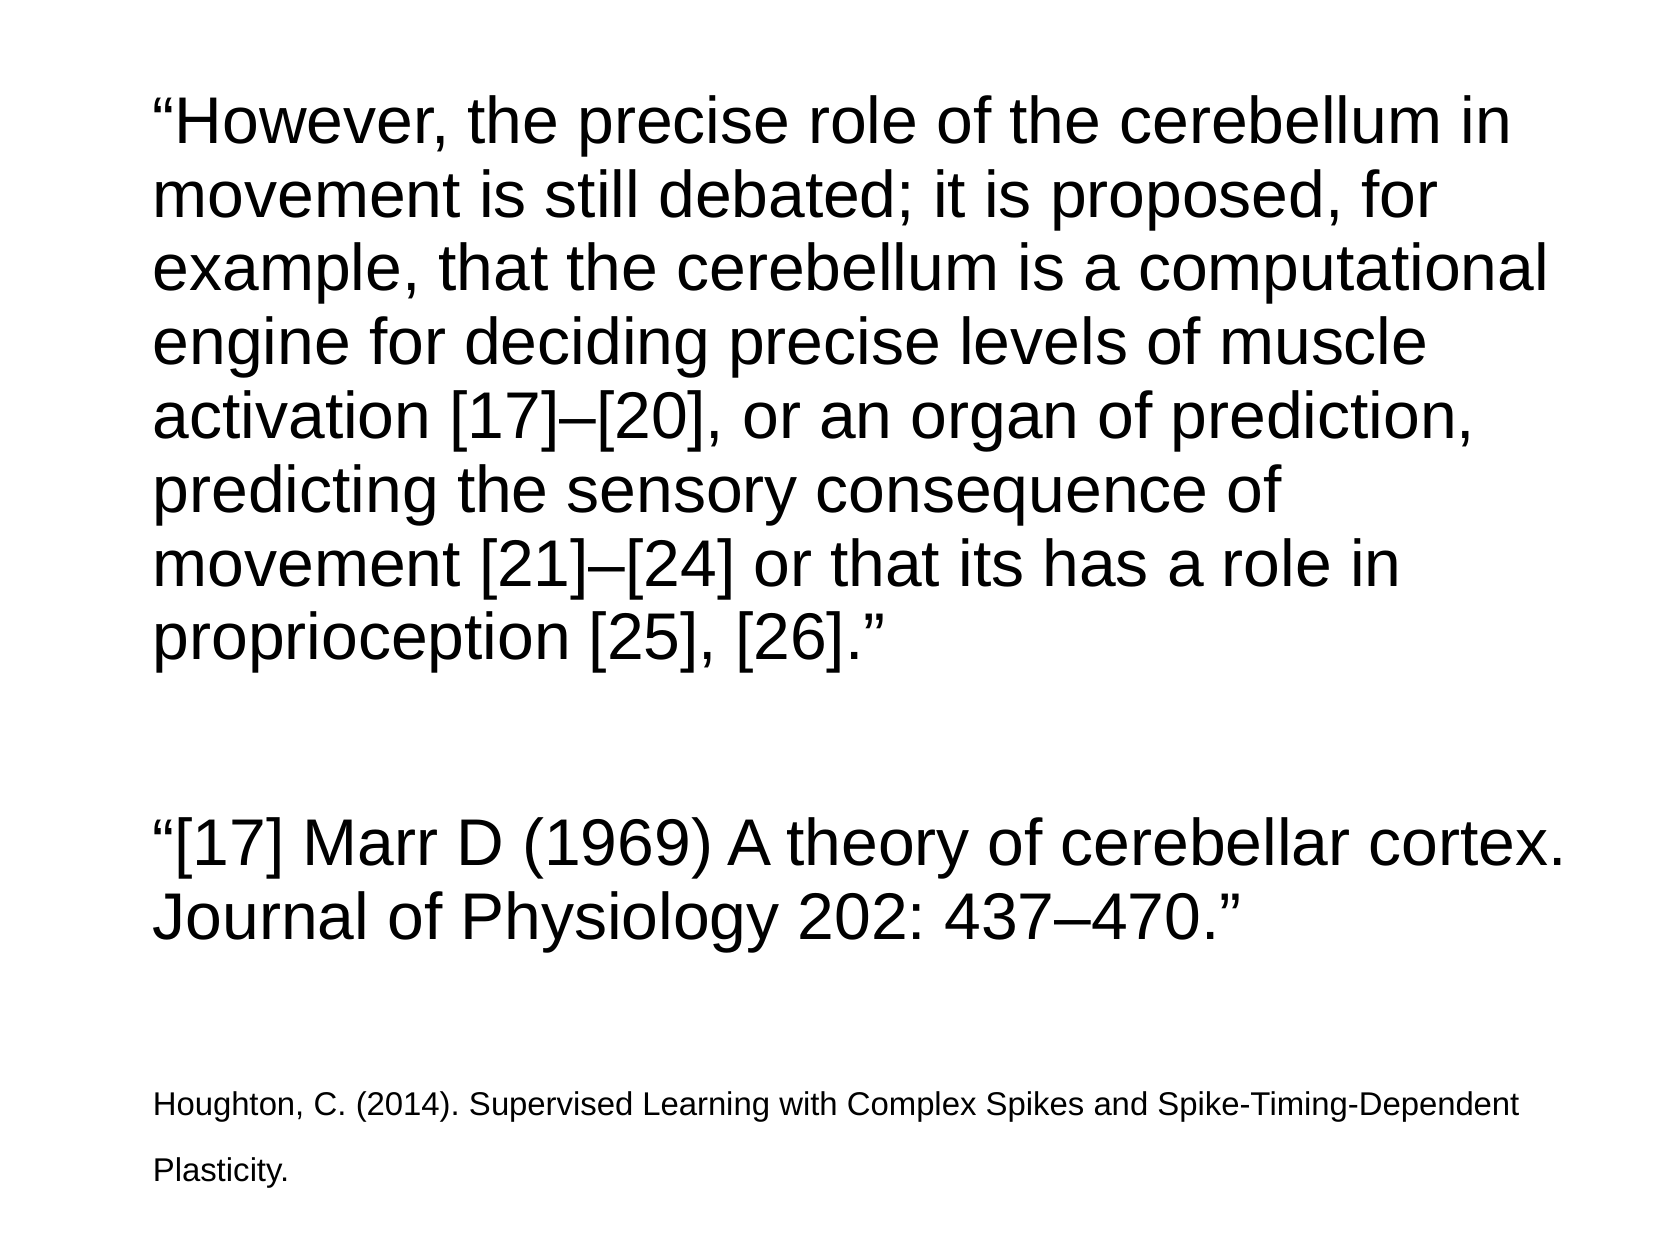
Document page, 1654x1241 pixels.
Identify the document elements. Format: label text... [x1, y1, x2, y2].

list “However, the precise role of the cerebellum in movement is still debated; it is proposed, for example, that the cerebellum is a computational engine for deciding precise levels of muscle activation [17]–[20], or an organ of prediction, predicting the sensory consequence of movement [21]–[24] or that its has a role in proprioception [25], [26].” “[17] Marr D (1969) A theory of cerebellar cortex. Journal of Physiology 202: 437–470.” Houghton, C. (2014). Supervised Learning with Complex Spikes and Spike-Timing-Dependent Plasticity. [82, 83, 1571, 1205]
